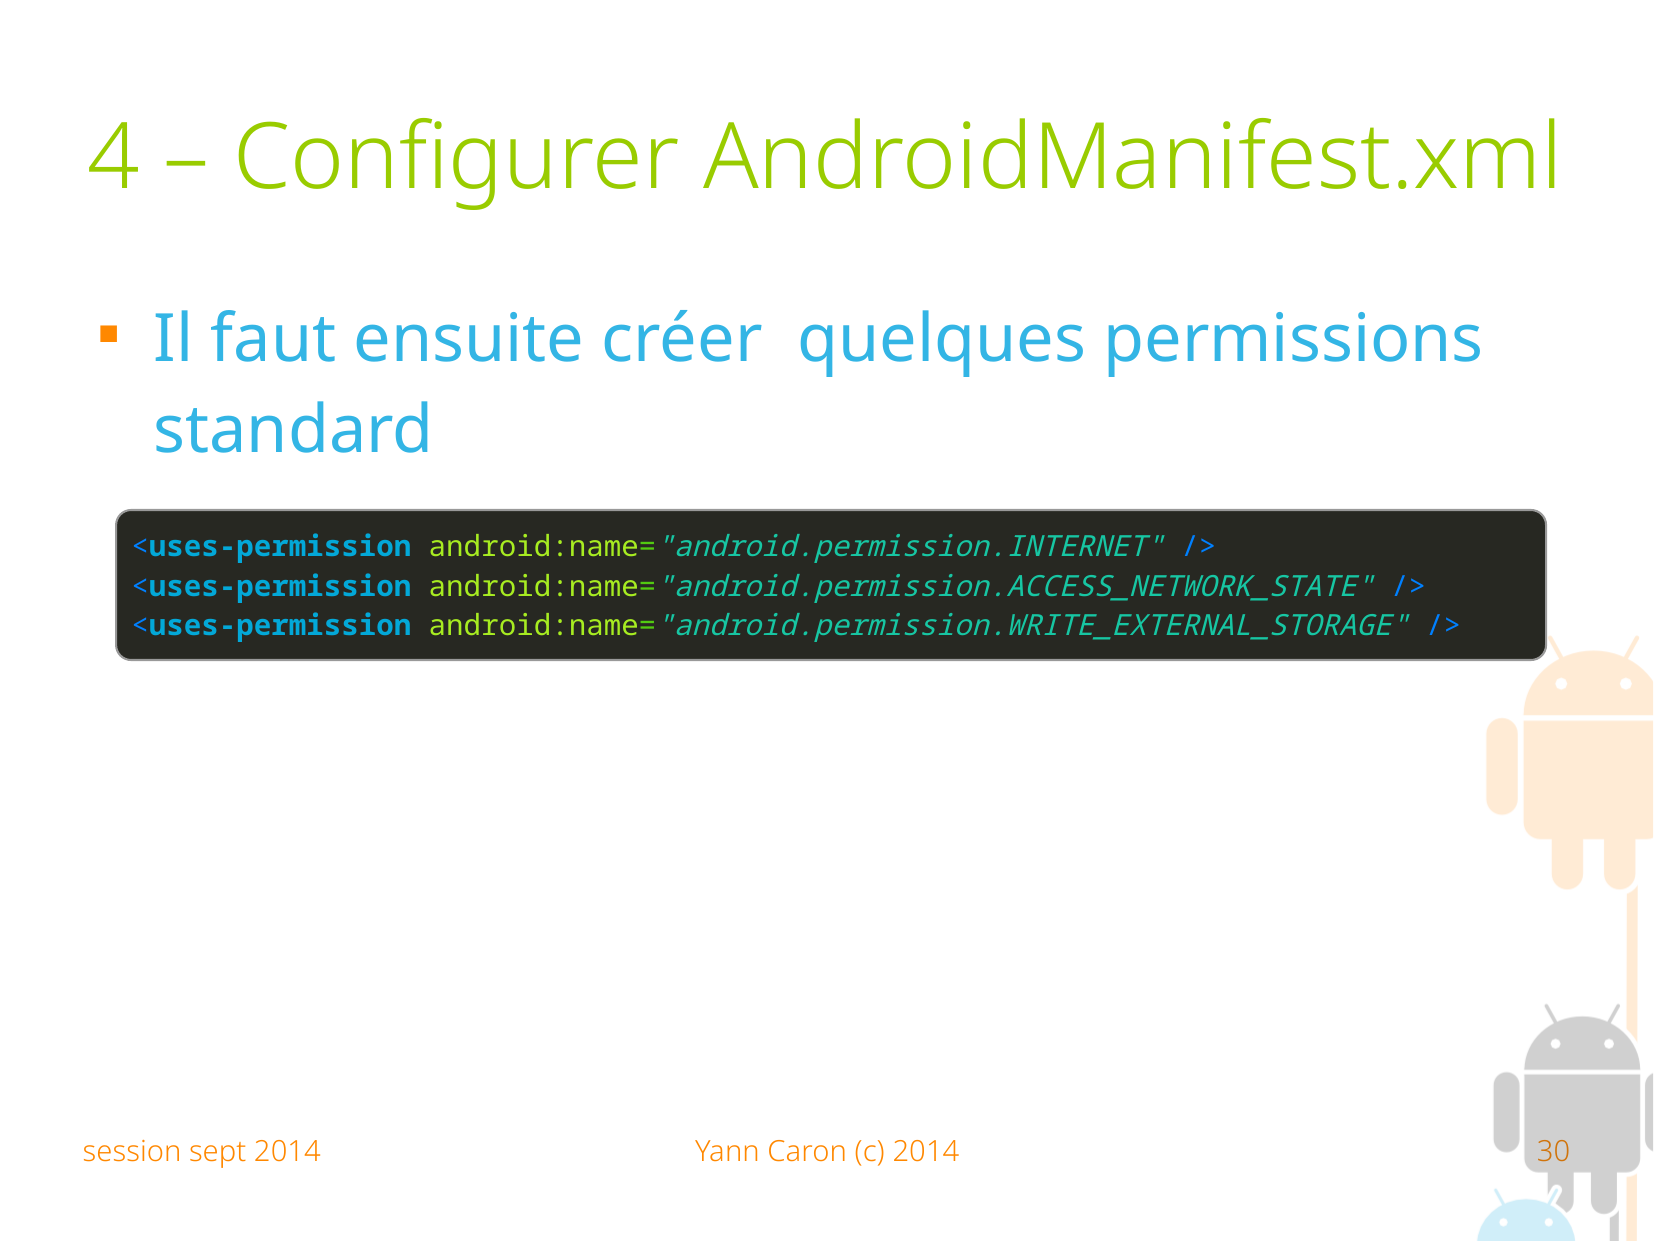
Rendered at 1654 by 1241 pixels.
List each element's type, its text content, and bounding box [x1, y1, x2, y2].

picture [240, 423, 1654, 1241]
title 4 – Configurer AndroidManifest.xml [82, 49, 1571, 257]
list Il faut ensuite créer quelques permissions standard [82, 290, 1571, 826]
text_box <uses-permission android:name="android.permission.INTERNET" /> <uses-permission android:name="android.permission.ACCESS_NETWORK_STATE" /> <uses-permission android:name="android.permission.WRITE_EXTERNAL_STORAGE" /> [116, 510, 1547, 661]
